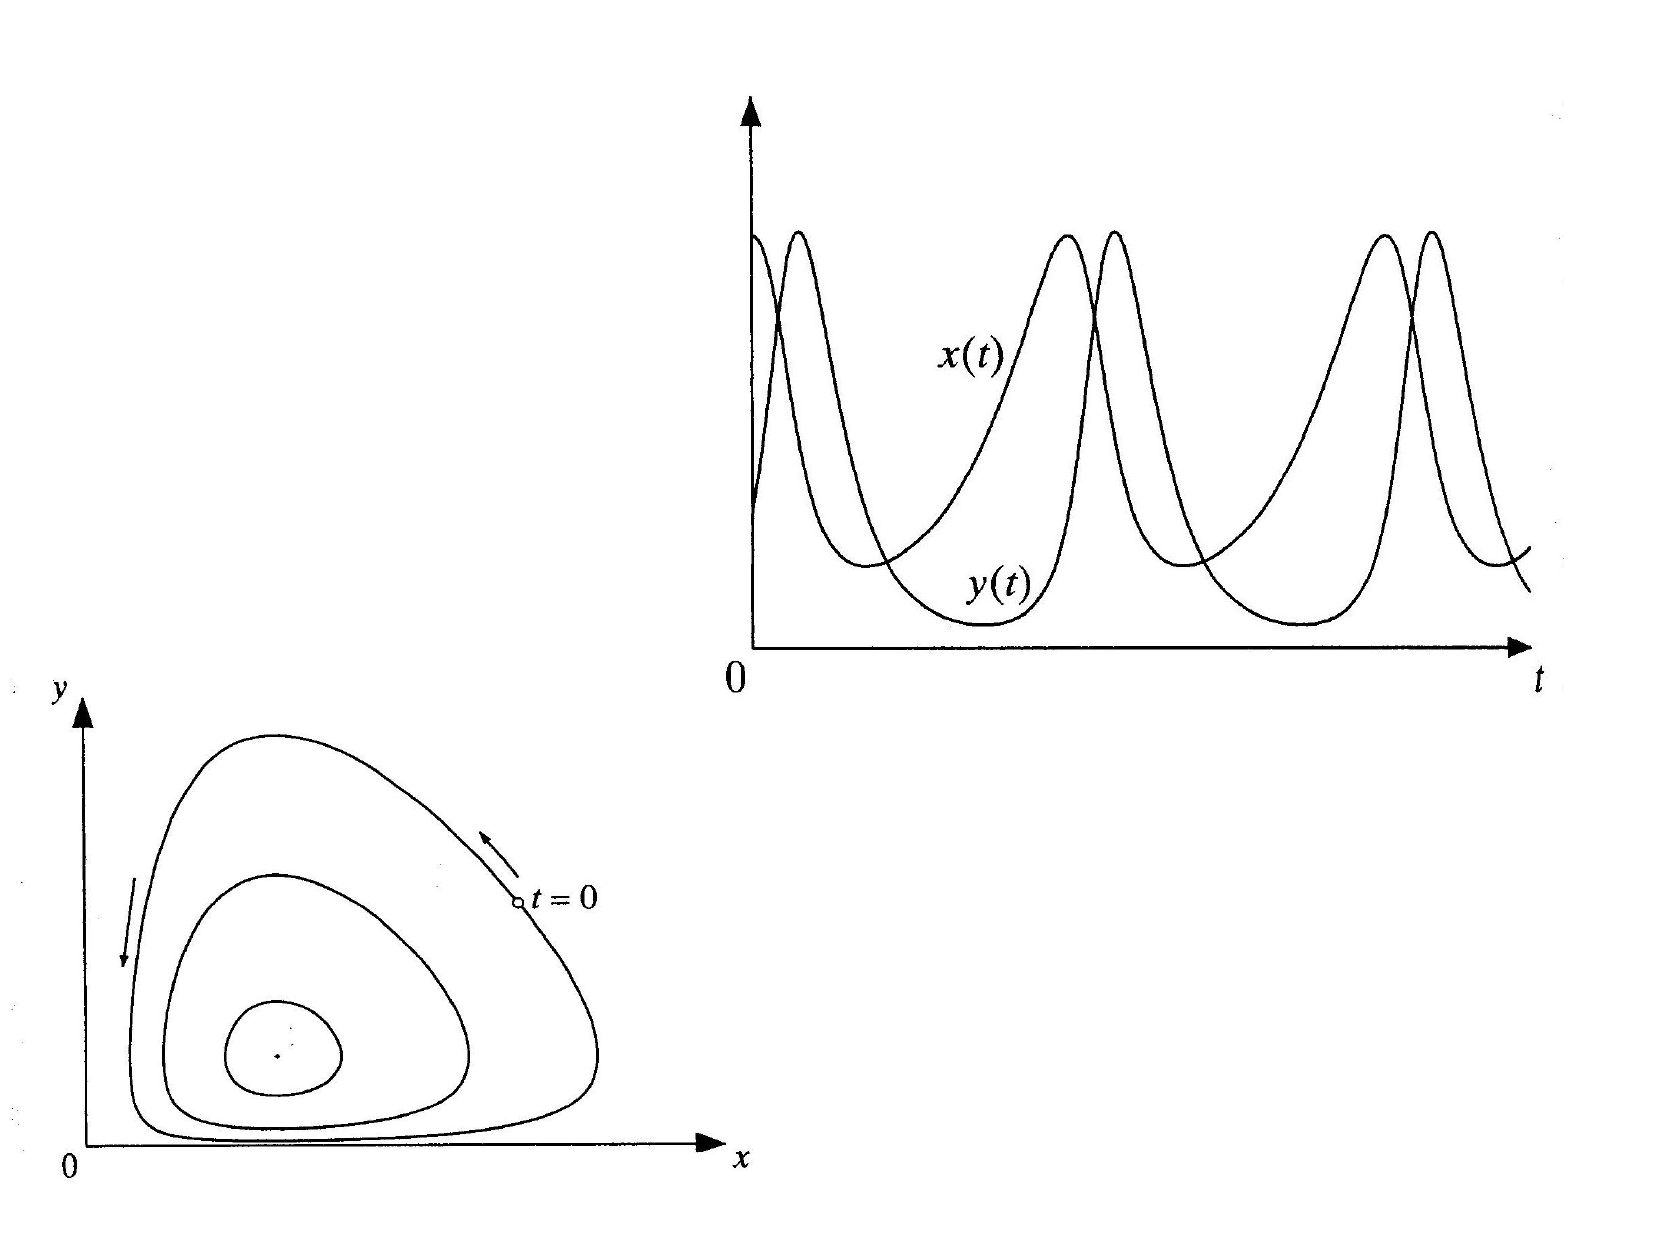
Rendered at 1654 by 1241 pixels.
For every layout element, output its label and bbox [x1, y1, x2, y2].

picture [9, 79, 1564, 1205]
